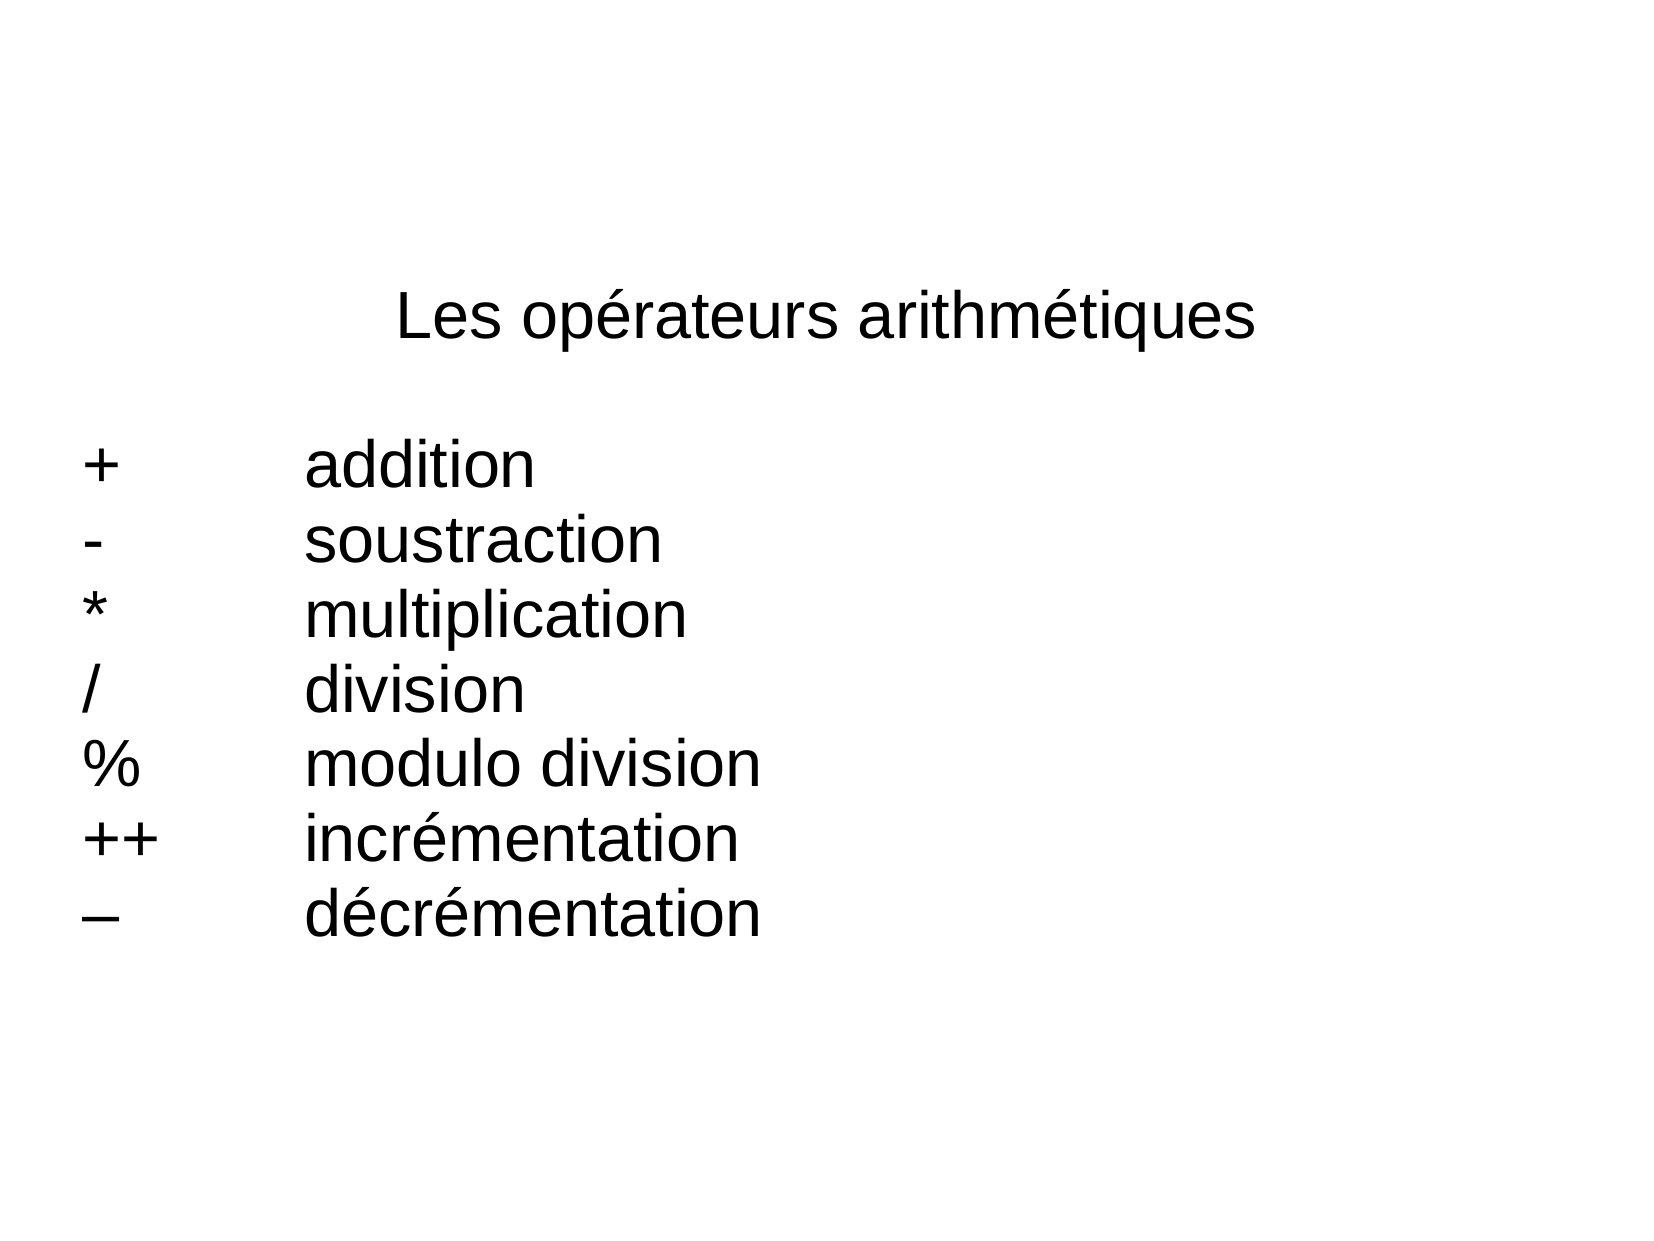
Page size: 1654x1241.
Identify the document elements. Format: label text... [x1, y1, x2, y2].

subtitle Les opérateurs arithmétiques + addition - soustraction * multiplication / division % modulo division ++ incrémentation – décrémentation [82, 35, 1571, 1193]
